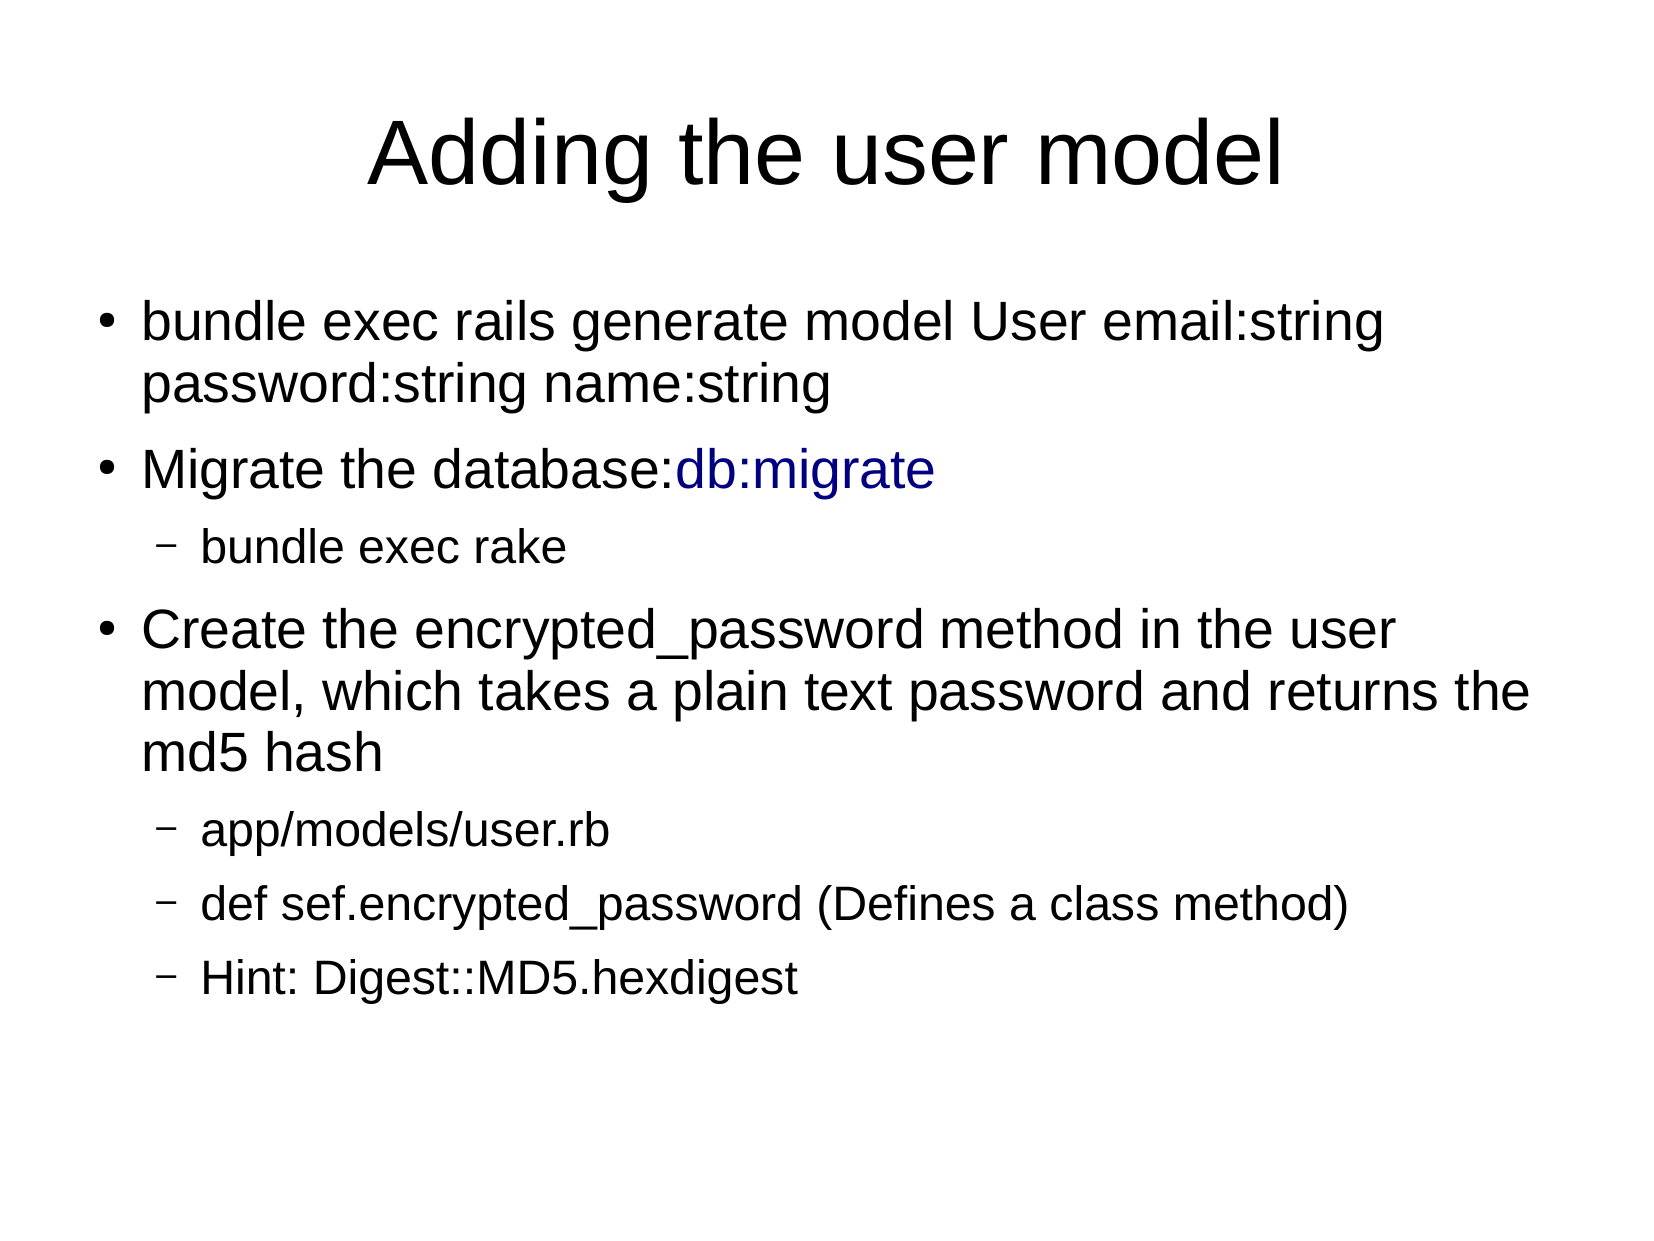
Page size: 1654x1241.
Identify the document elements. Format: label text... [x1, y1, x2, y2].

title Adding the user model [82, 49, 1571, 257]
list bundle exec rails generate model User email:string password:string name:string Migrate the database:db:migrate bundle exec rake Create the encrypted_password method in the user model, which takes a plain text password and returns the md5 hash app/models/user.rb def sef.encrypted_password (Defines a class method) Hint: Digest::MD5.hexdigest [82, 290, 1571, 1010]
